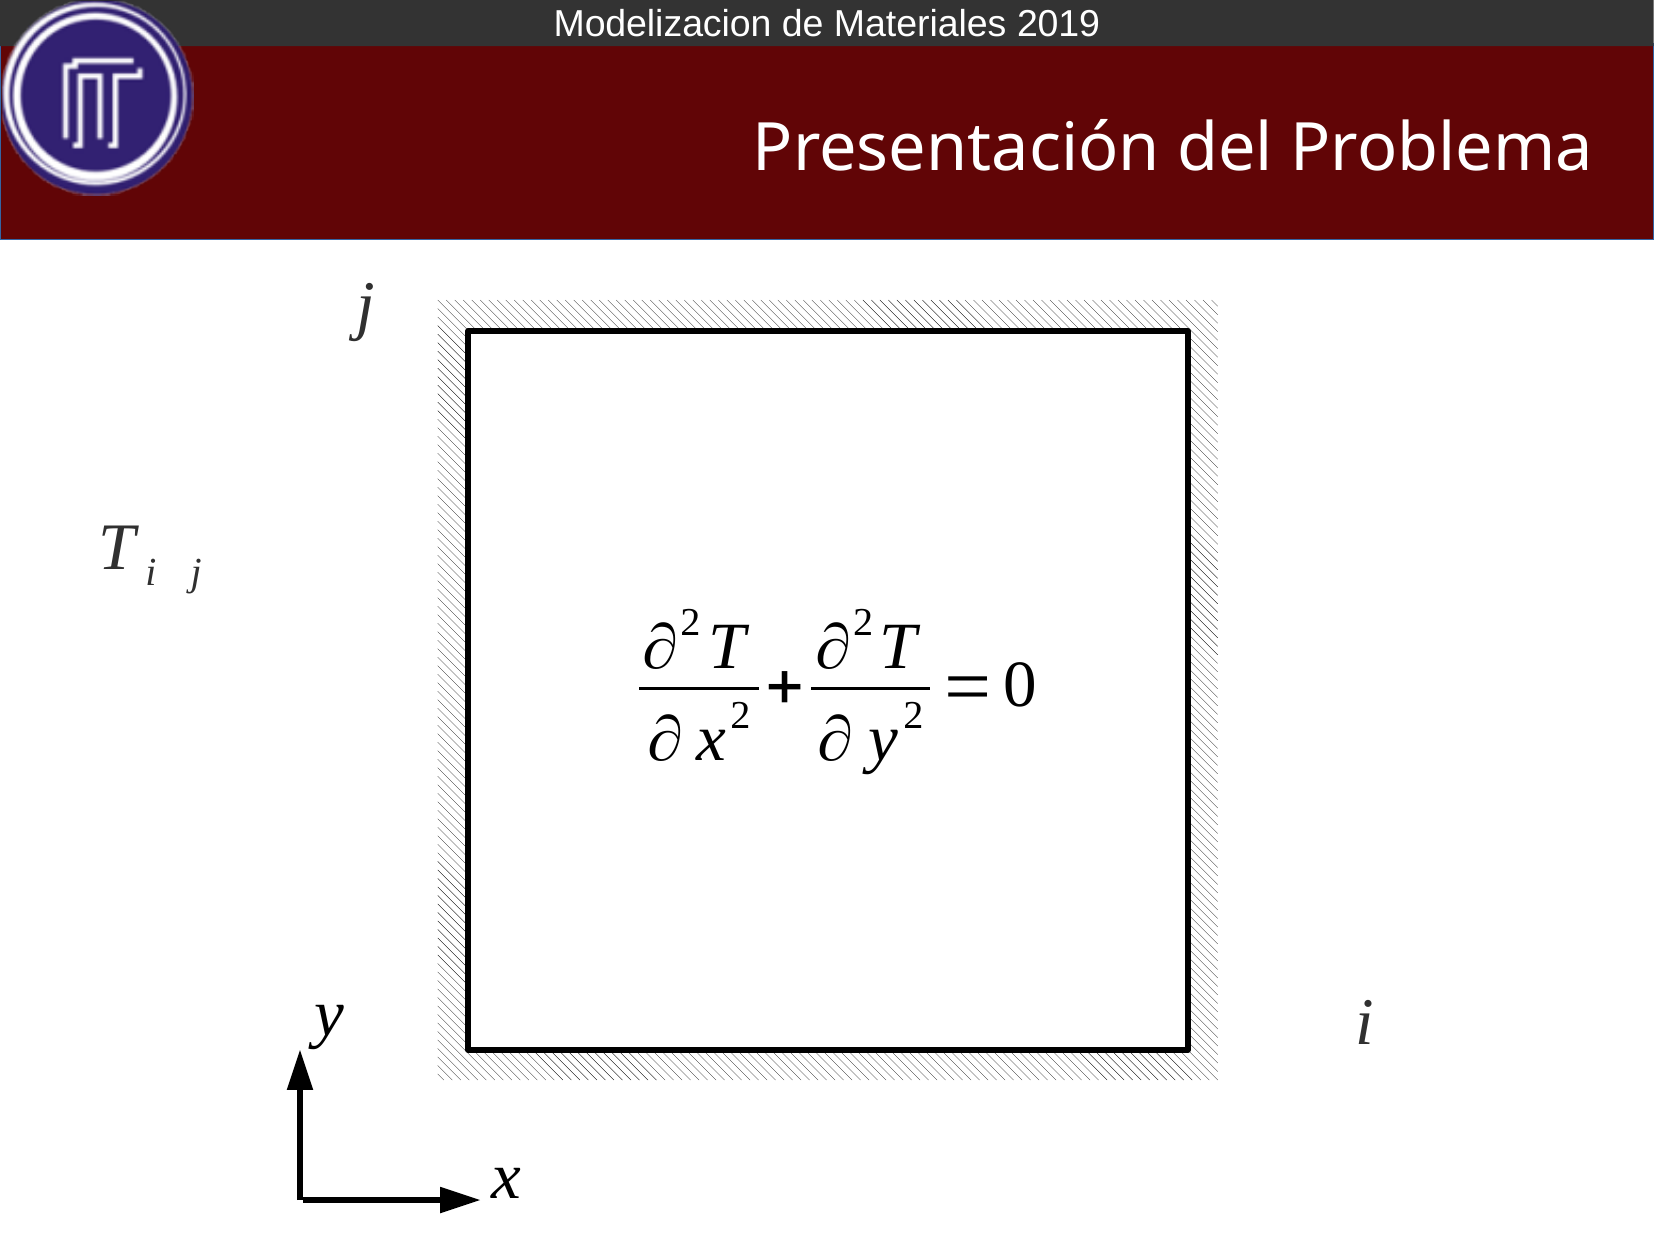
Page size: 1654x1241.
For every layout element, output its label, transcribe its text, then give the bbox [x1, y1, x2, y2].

chart [300, 976, 354, 1051]
chart [1348, 985, 1383, 1060]
title Presentación del Problema [41, 70, 1654, 218]
chart [336, 268, 385, 343]
chart [92, 510, 211, 594]
chart [480, 1140, 531, 1214]
picture [0, 0, 194, 196]
chart [630, 600, 1045, 776]
text_box [437, 300, 1218, 1081]
